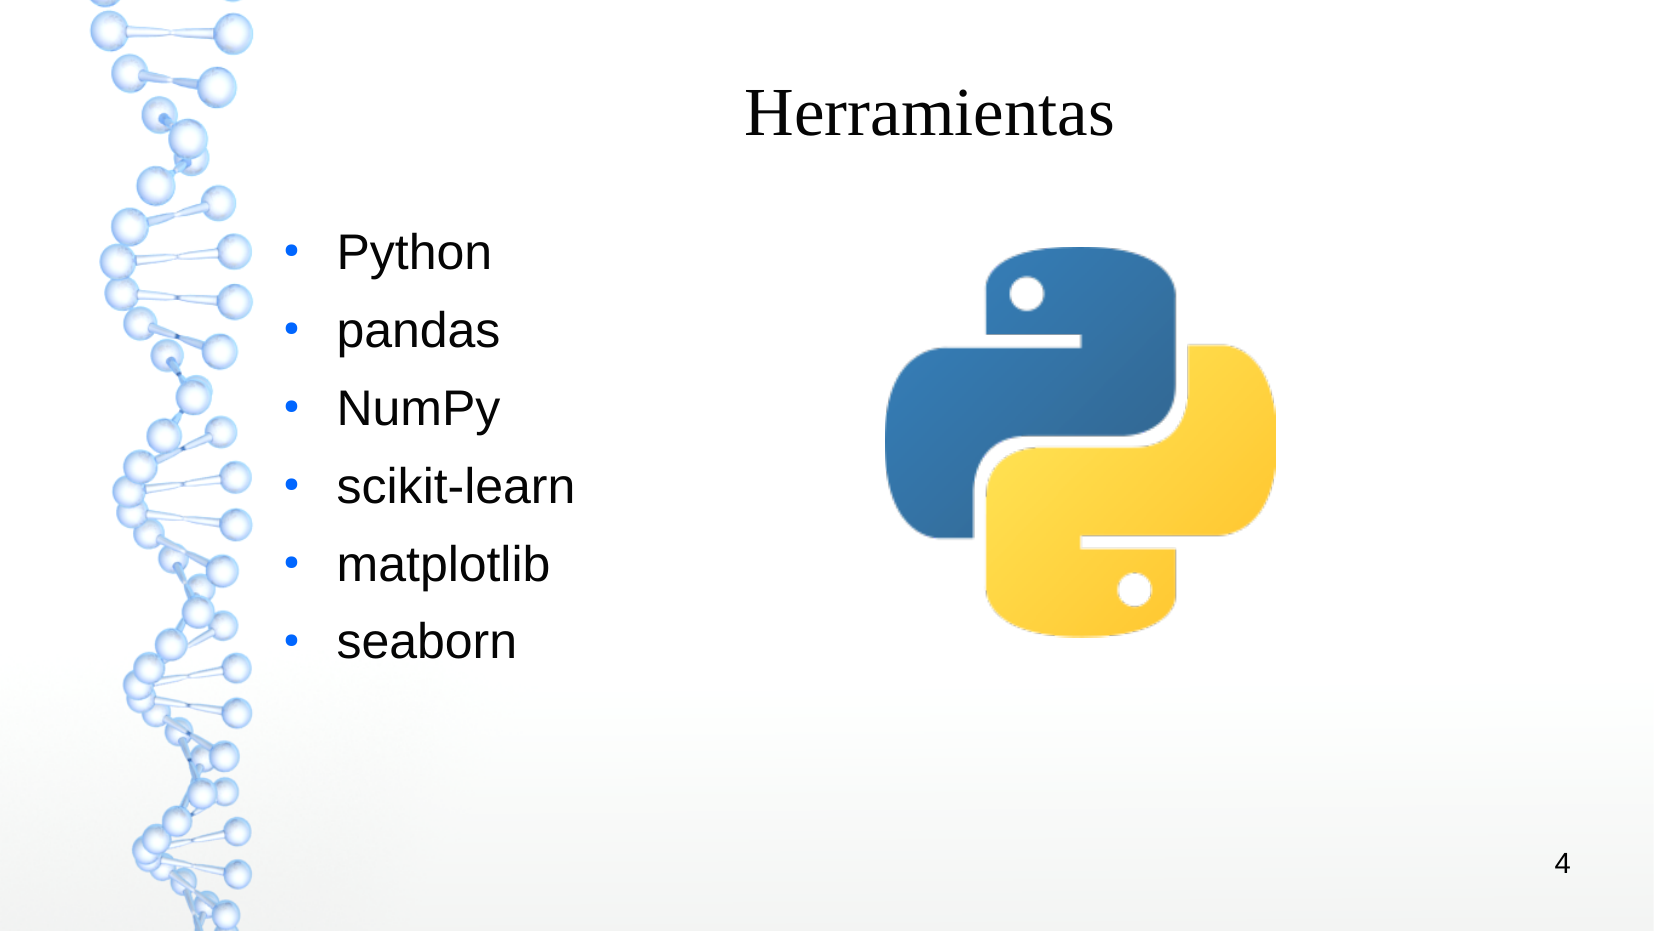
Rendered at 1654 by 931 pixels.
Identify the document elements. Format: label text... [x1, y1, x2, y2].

picture [0, 0, 1654, 931]
list Python pandas NumPy scikit-learn matplotlib seaborn [265, 224, 1595, 764]
title Herramientas [265, 35, 1595, 189]
